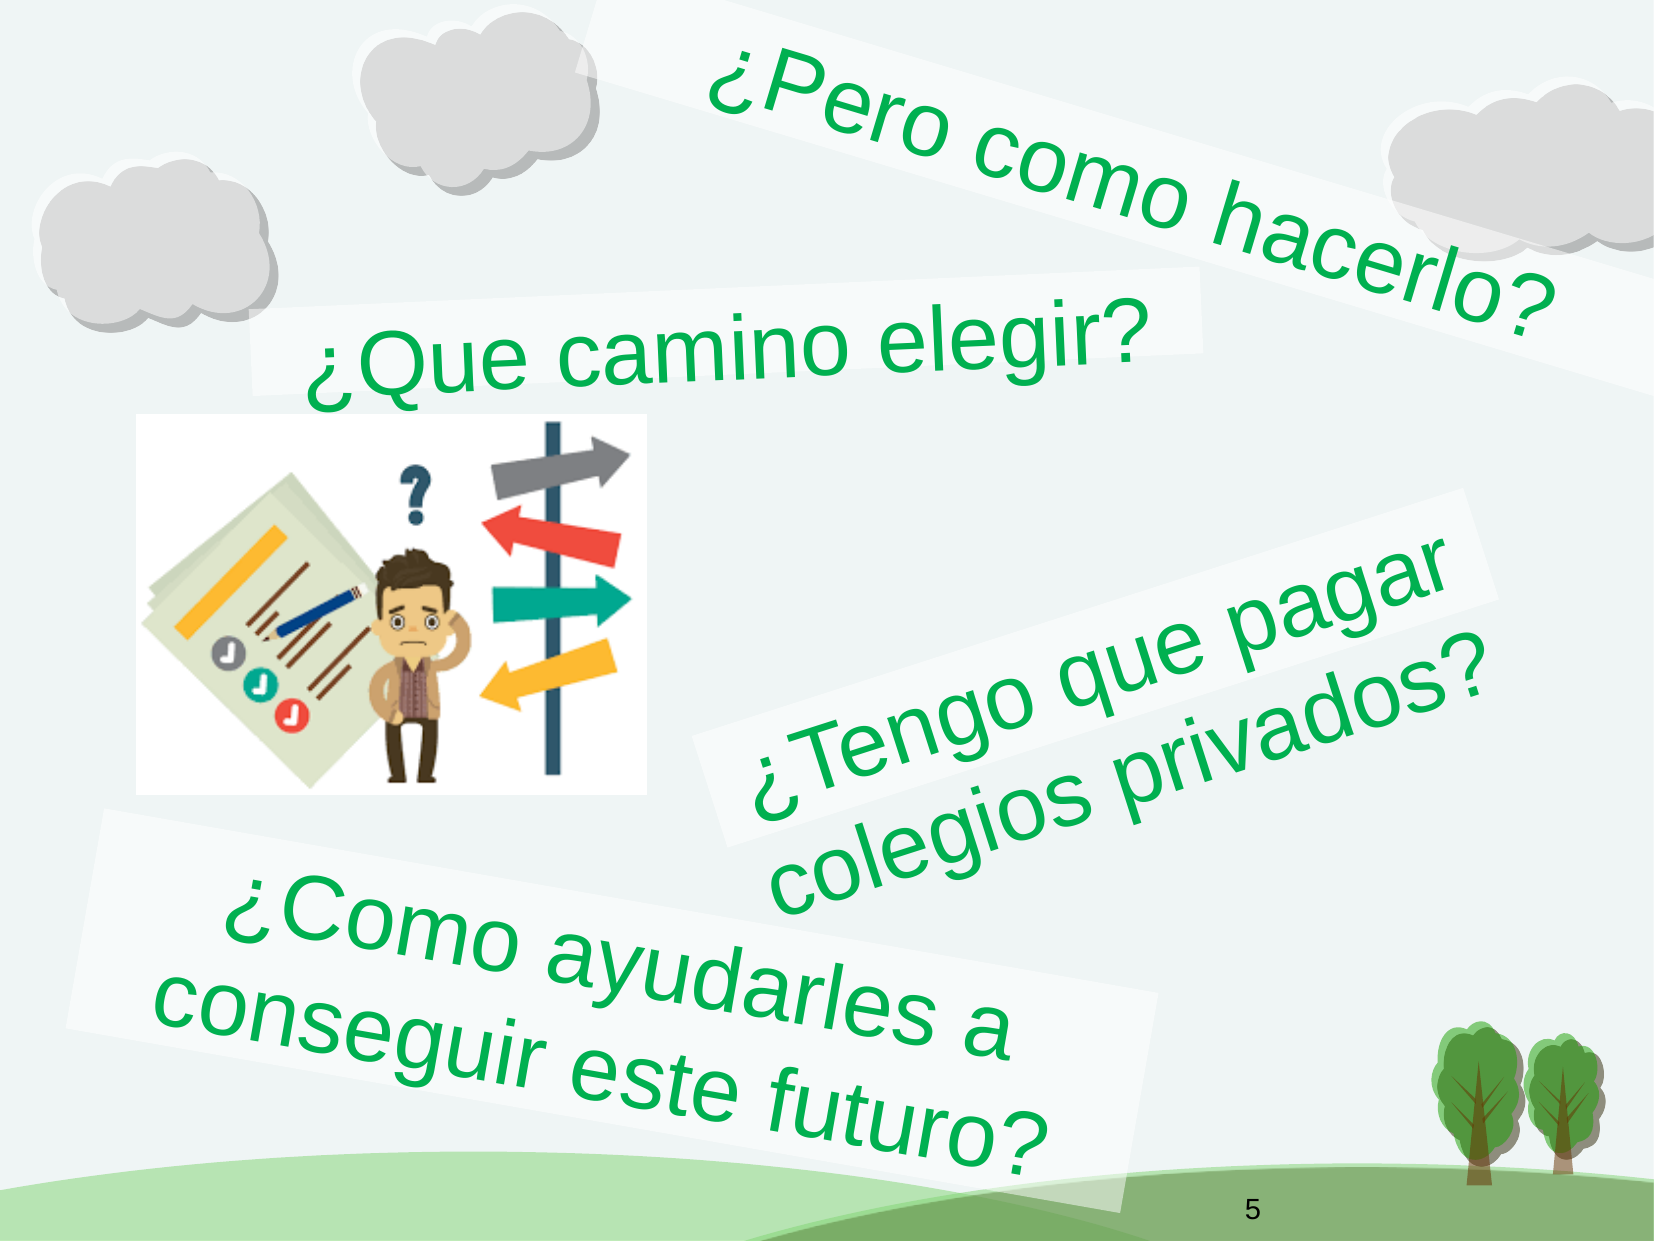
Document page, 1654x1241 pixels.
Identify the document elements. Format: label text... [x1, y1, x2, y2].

title ¿Pero como hacerlo? [574, 0, 1654, 397]
title ¿Tengo que pagar colegios privados? [691, 487, 1500, 848]
title ¿Que camino elegir? [248, 266, 1204, 397]
text_box [1244, 1190, 1630, 1241]
title ¿Como ayudarles a conseguir este futuro? [65, 808, 1159, 1214]
picture [136, 414, 647, 795]
